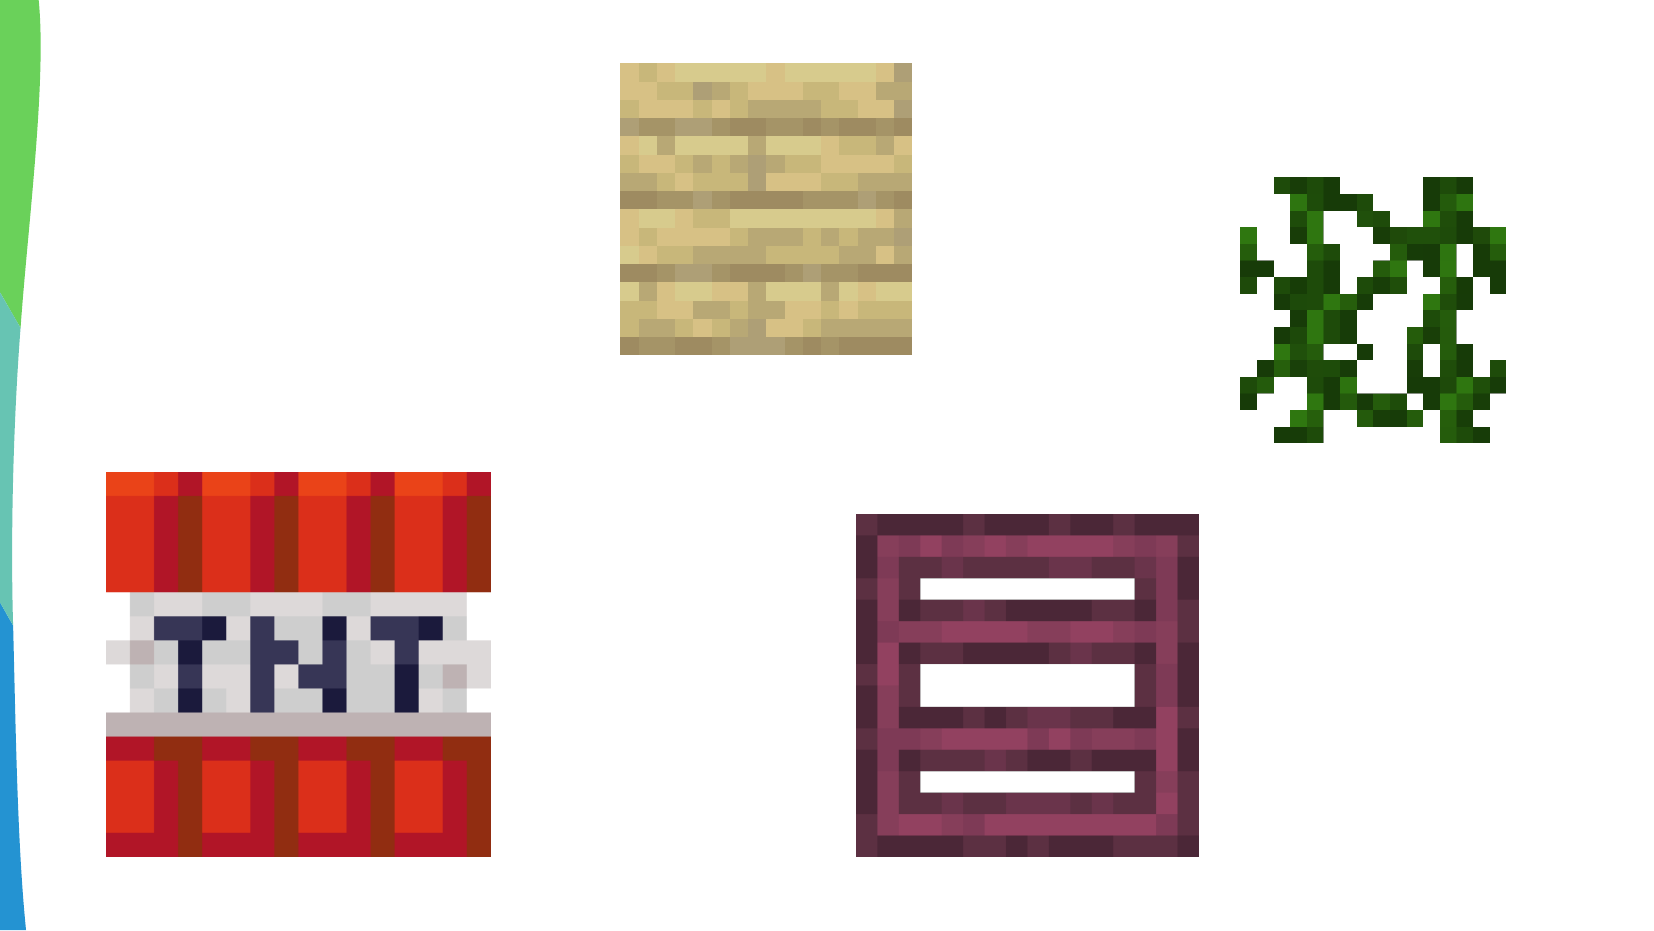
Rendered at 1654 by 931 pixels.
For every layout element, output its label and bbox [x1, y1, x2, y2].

picture [1240, 177, 1506, 443]
picture [106, 472, 491, 857]
picture [856, 514, 1199, 857]
picture [620, 63, 912, 355]
